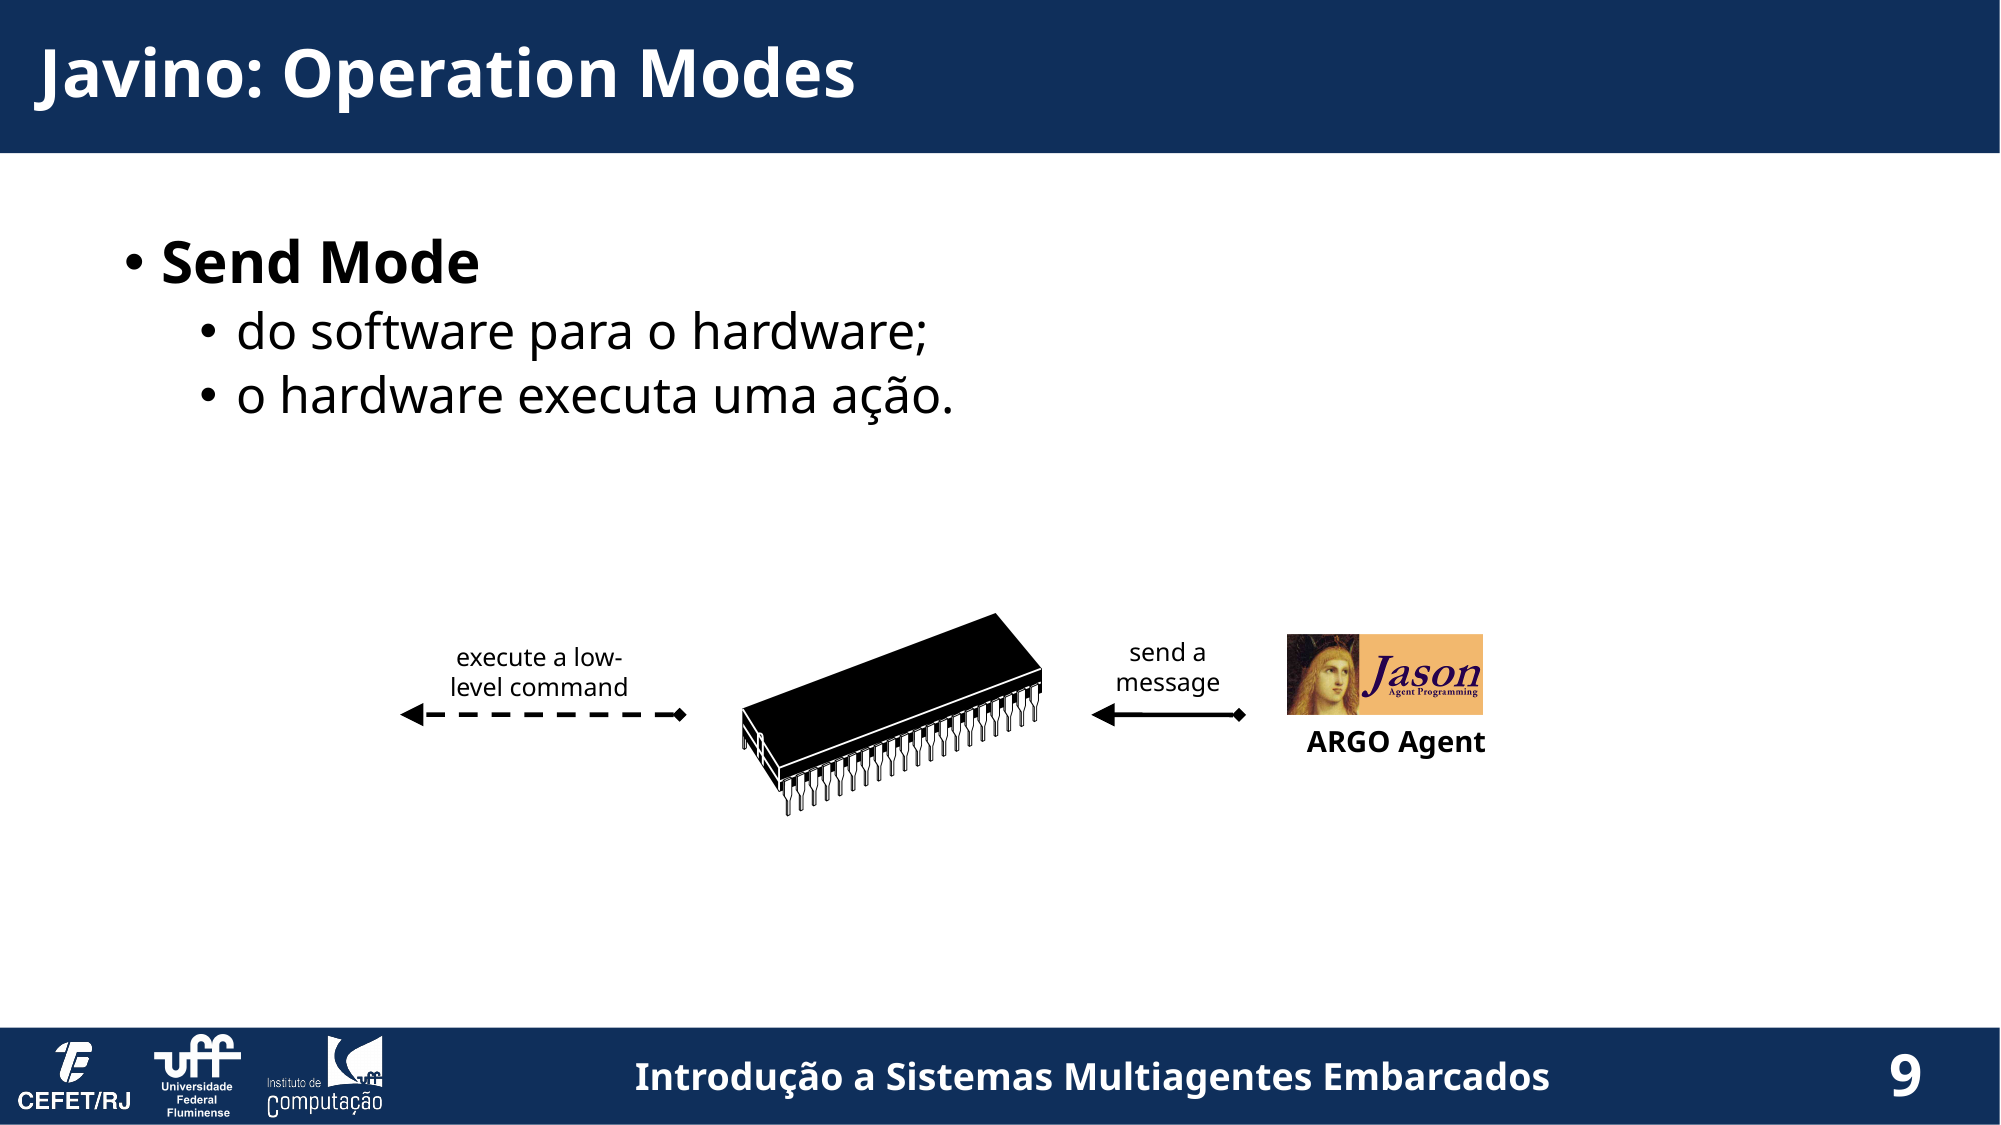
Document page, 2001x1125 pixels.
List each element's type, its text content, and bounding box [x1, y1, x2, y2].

picture [153, 1033, 242, 1122]
picture [265, 1033, 384, 1118]
text_box Send Mode do software para o hardware; o hardware executa uma ação. [109, 225, 1813, 1001]
text_box ARGO Agent [1271, 716, 1522, 766]
text_box send a message [1063, 628, 1274, 705]
picture [18, 1021, 130, 1125]
picture [1287, 634, 1483, 715]
text_box execute a low-level command [427, 634, 652, 710]
picture [742, 613, 1042, 817]
text_box Javino: Operation Modes [25, 23, 2000, 119]
